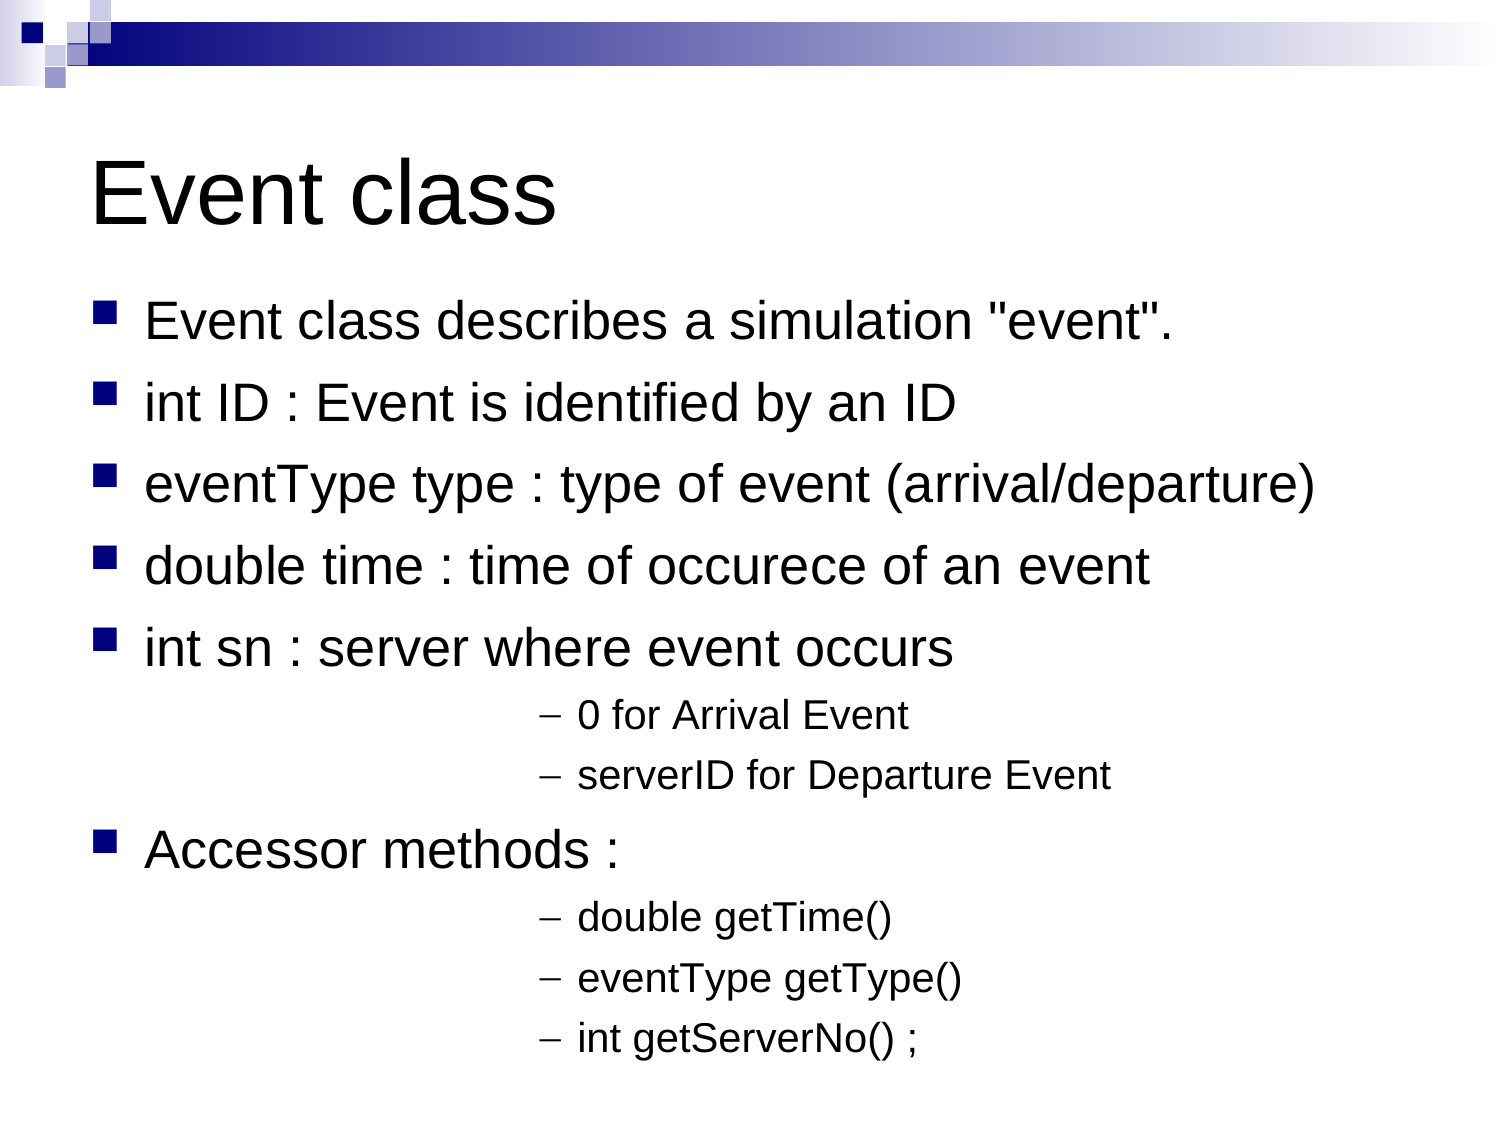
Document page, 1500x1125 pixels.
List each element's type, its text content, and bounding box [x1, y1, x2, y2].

title Event class [75, 75, 1426, 277]
list Event class describes a simulation "event". int ID : Event is identified by an ID eventType type : type of event (arrival/departure) double time : time of occurece of an event int sn : server where event occurs 0 for Arrival Event serverID for Departure Event Accessor methods : double getTime() eventType getType() int getServerNo() ; [75, 277, 1426, 1125]
